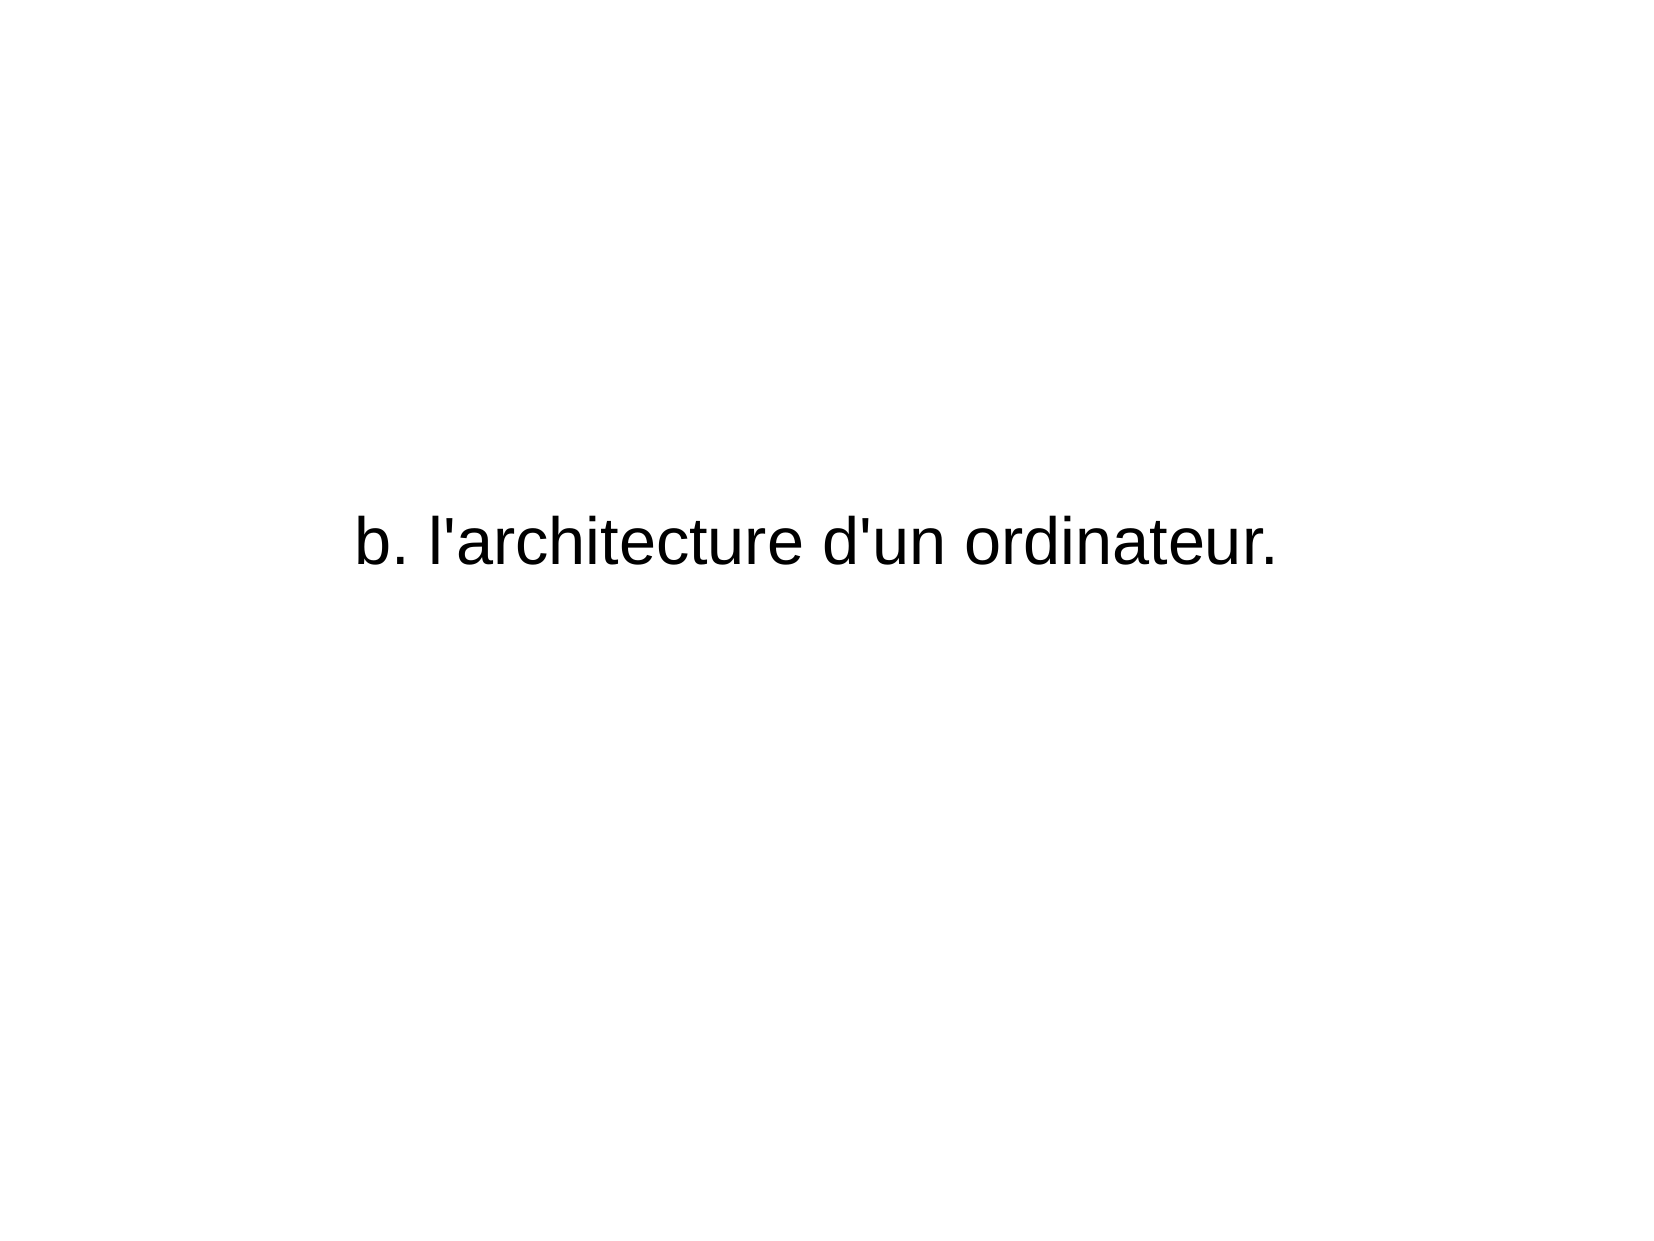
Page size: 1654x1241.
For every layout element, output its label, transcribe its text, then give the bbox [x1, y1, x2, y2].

subtitle b. l'architecture d'un ordinateur. [82, 49, 1571, 1109]
